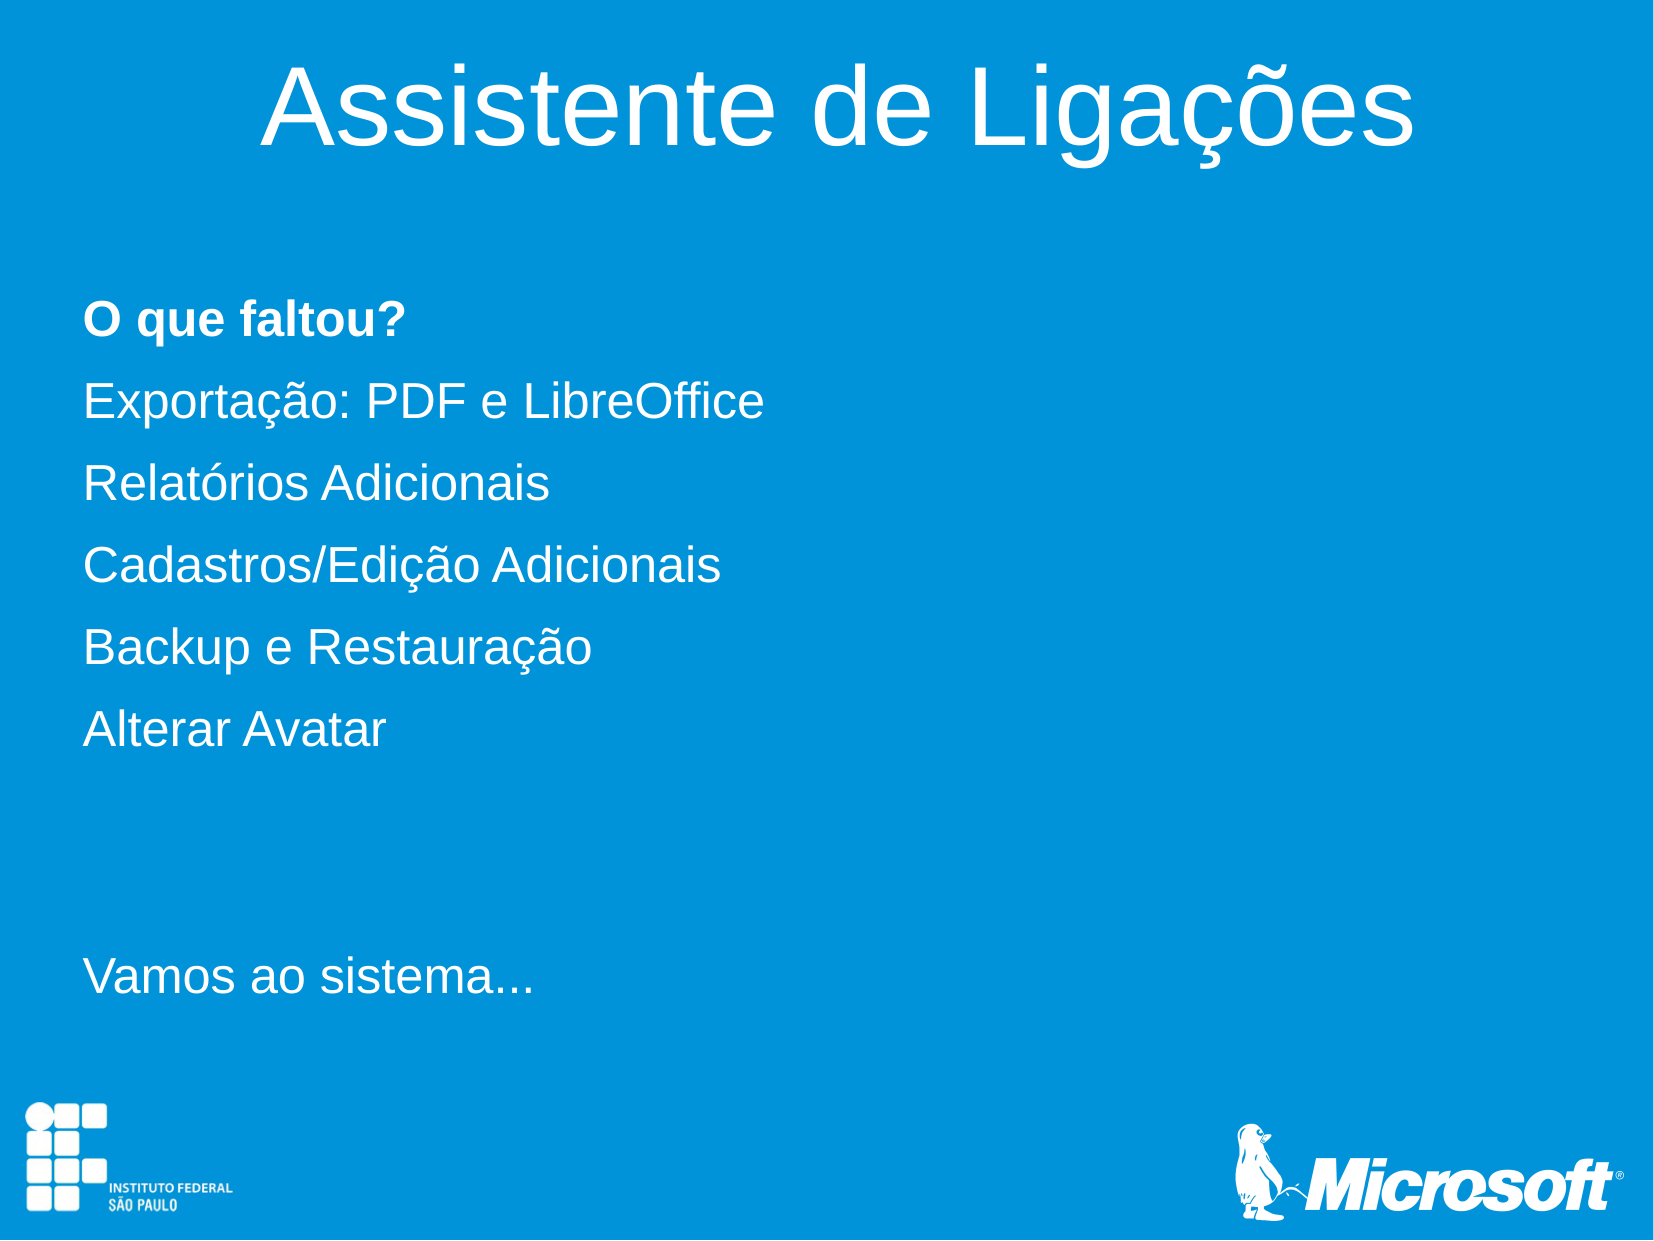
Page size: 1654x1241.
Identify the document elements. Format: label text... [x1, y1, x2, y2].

list O que faltou? Exportação: PDF e LibreOffice Relatórios Adicionais Cadastros/Edição Adicionais Backup e Restauração Alterar Avatar Vamos ao sistema... [82, 290, 1571, 1010]
picture [138, 1199, 144, 1209]
picture [1373, 1159, 1386, 1166]
picture [1382, 1171, 1422, 1210]
picture [26, 1103, 79, 1155]
picture [1364, 1172, 1383, 1209]
picture [1525, 1159, 1612, 1211]
picture [55, 1186, 79, 1211]
picture [155, 1184, 168, 1192]
picture [146, 1199, 168, 1211]
picture [227, 1184, 232, 1192]
picture [82, 1159, 107, 1183]
picture [27, 1159, 51, 1183]
picture [118, 1184, 126, 1192]
picture [55, 1159, 79, 1183]
picture [218, 1184, 224, 1192]
picture [185, 1184, 200, 1192]
picture [27, 1186, 51, 1211]
picture [1306, 1159, 1369, 1209]
picture [1420, 1170, 1524, 1211]
picture [1236, 1124, 1283, 1220]
picture [118, 1197, 132, 1211]
text_box Assistente de Ligações [94, 35, 1583, 178]
picture [170, 1199, 176, 1211]
picture [55, 1131, 79, 1155]
picture [82, 1104, 107, 1128]
